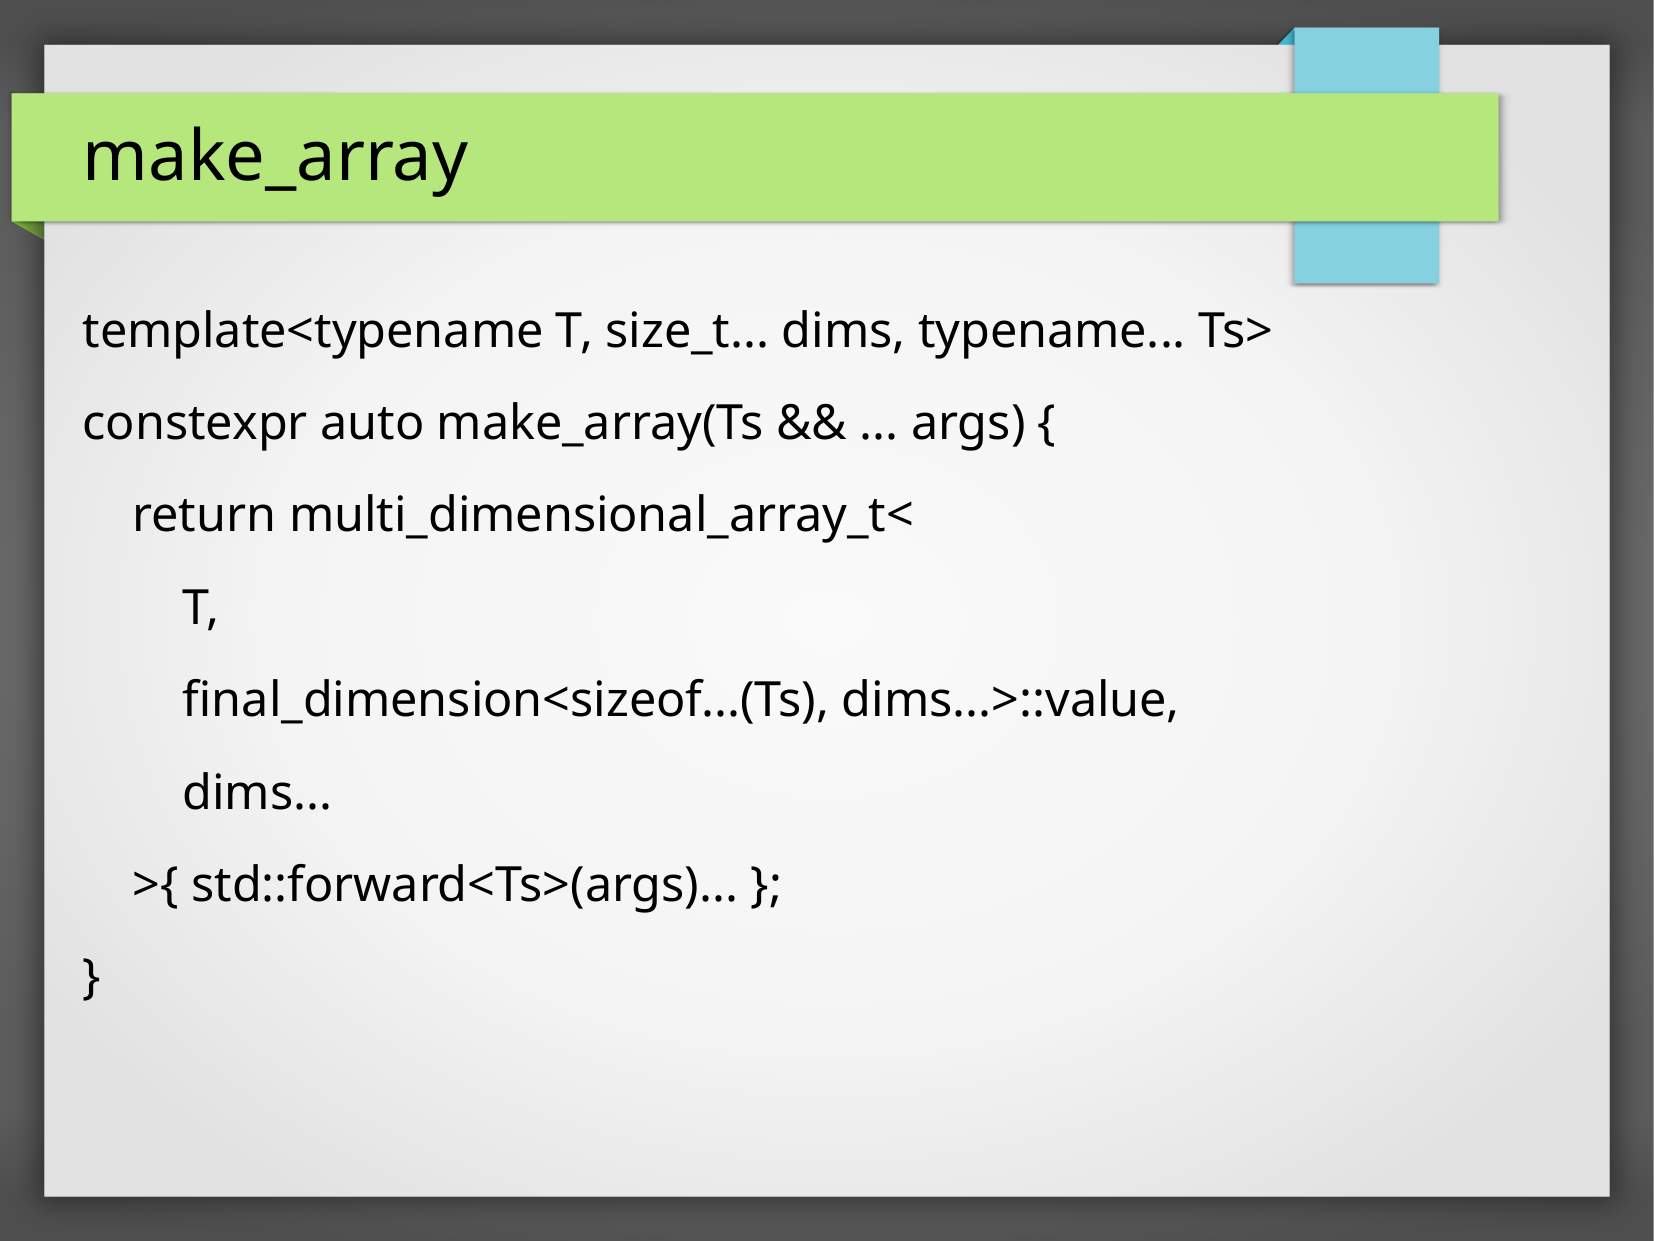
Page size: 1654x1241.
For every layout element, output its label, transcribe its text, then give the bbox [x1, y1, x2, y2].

title make_array [82, 94, 1264, 213]
picture [0, 0, 1654, 1241]
list template<typename T, size_t... dims, typename... Ts> constexpr auto make_array(Ts && ... args) { return multi_dimensional_array_t< T, final_dimension<sizeof...(Ts), dims...>::value, dims... >{ std::forward<Ts>(args)... }; } [82, 295, 1571, 1015]
